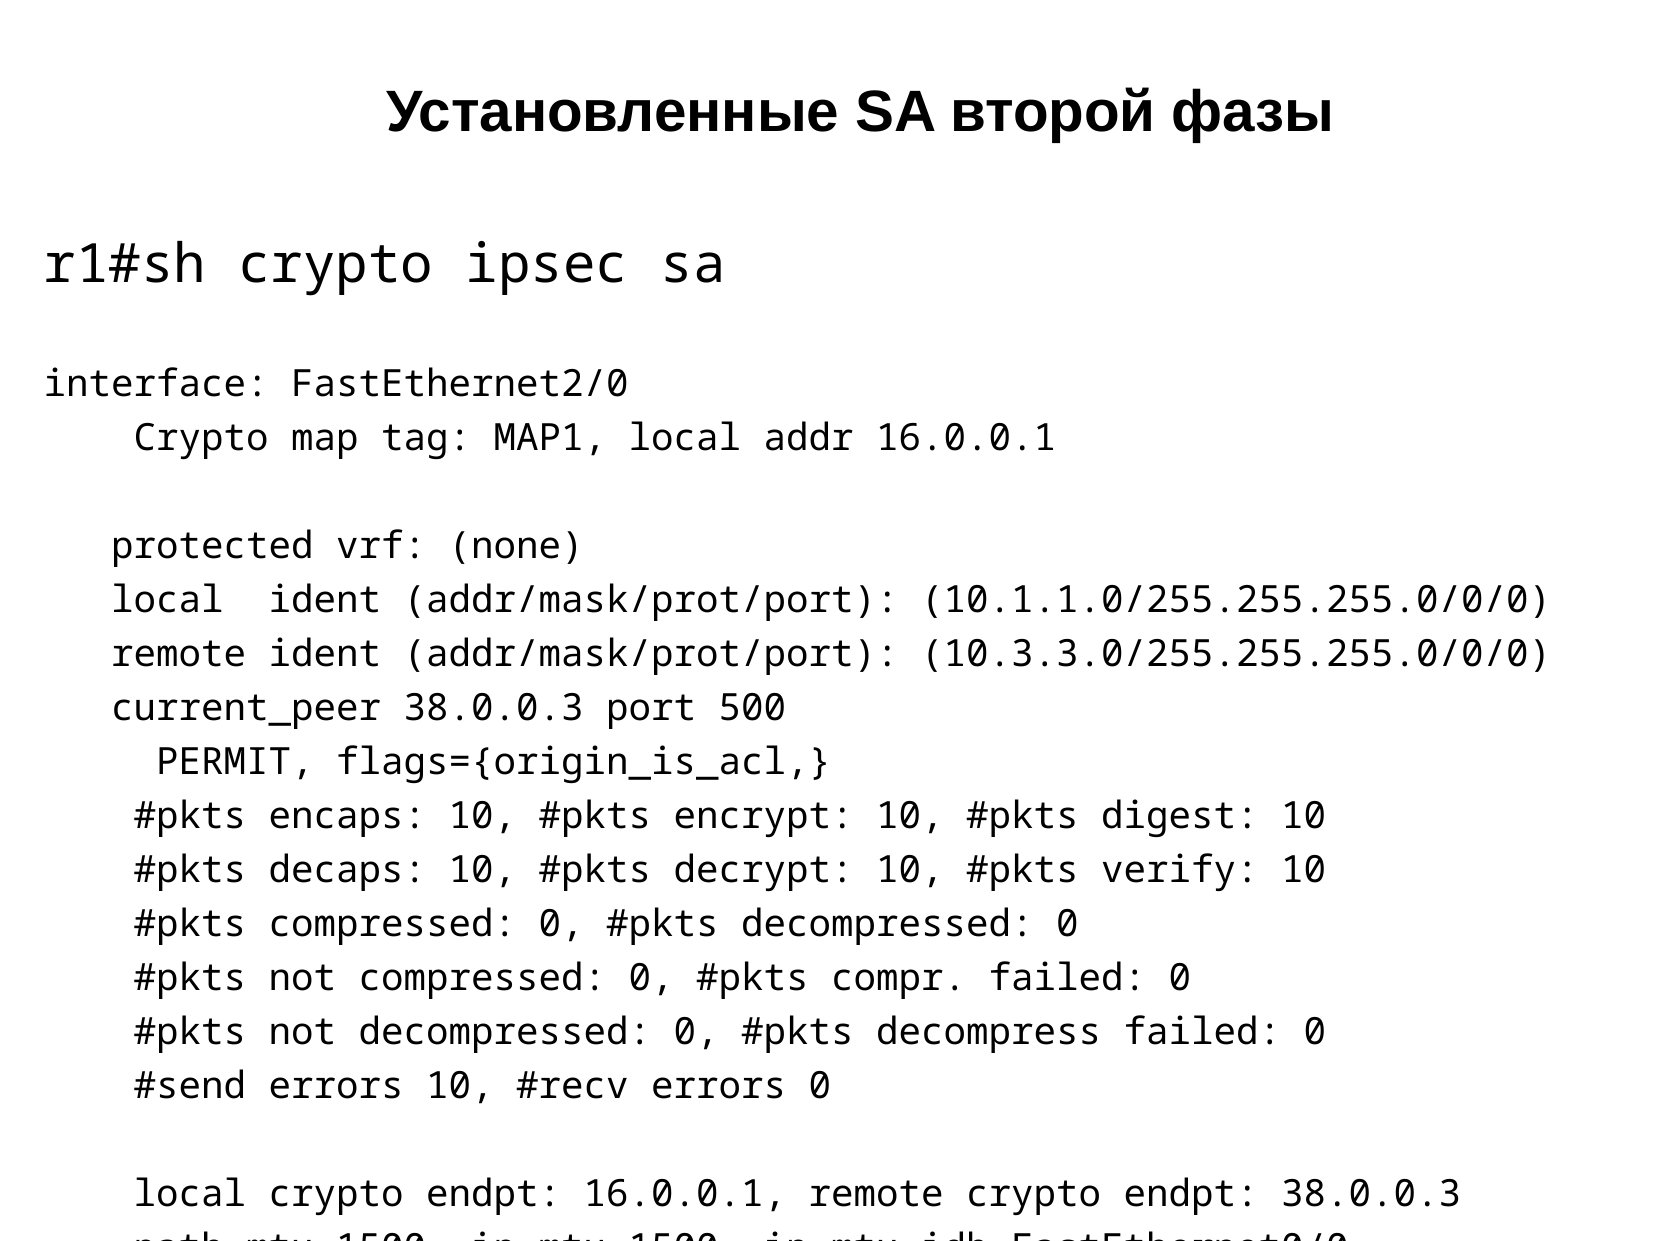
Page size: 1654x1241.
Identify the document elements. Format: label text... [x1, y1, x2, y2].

text_box Установленные SA второй фазы [123, 41, 1597, 151]
list r1#sh crypto ipsec sa interface: FastEthernet2/0 Crypto map tag: MAP1, local addr 16.0.0.1 protected vrf: (none) local ident (addr/mask/prot/port): (10.1.1.0/255.255.255.0/0/0) remote ident (addr/mask/prot/port): (10.3.3.0/255.255.255.0/0/0) current_peer 38.0.0.3 port 500 PERMIT, flags={origin_is_acl,} #pkts encaps: 10, #pkts encrypt: 10, #pkts digest: 10 #pkts decaps: 10, #pkts decrypt: 10, #pkts verify: 10 #pkts compressed: 0, #pkts decompressed: 0 #pkts not compressed: 0, #pkts compr. failed: 0 #pkts not decompressed: 0, #pkts decompress failed: 0 #send errors 10, #recv errors 0 local crypto endpt: 16.0.0.1, remote crypto endpt: 38.0.0.3 path mtu 1500, ip mtu 1500, ip mtu idb FastEthernet0/0 current outbound spi: 0xAE0DDDFE(2920144382) PFS (Y/N): N, DH group: none ... [37, 225, 1613, 1163]
